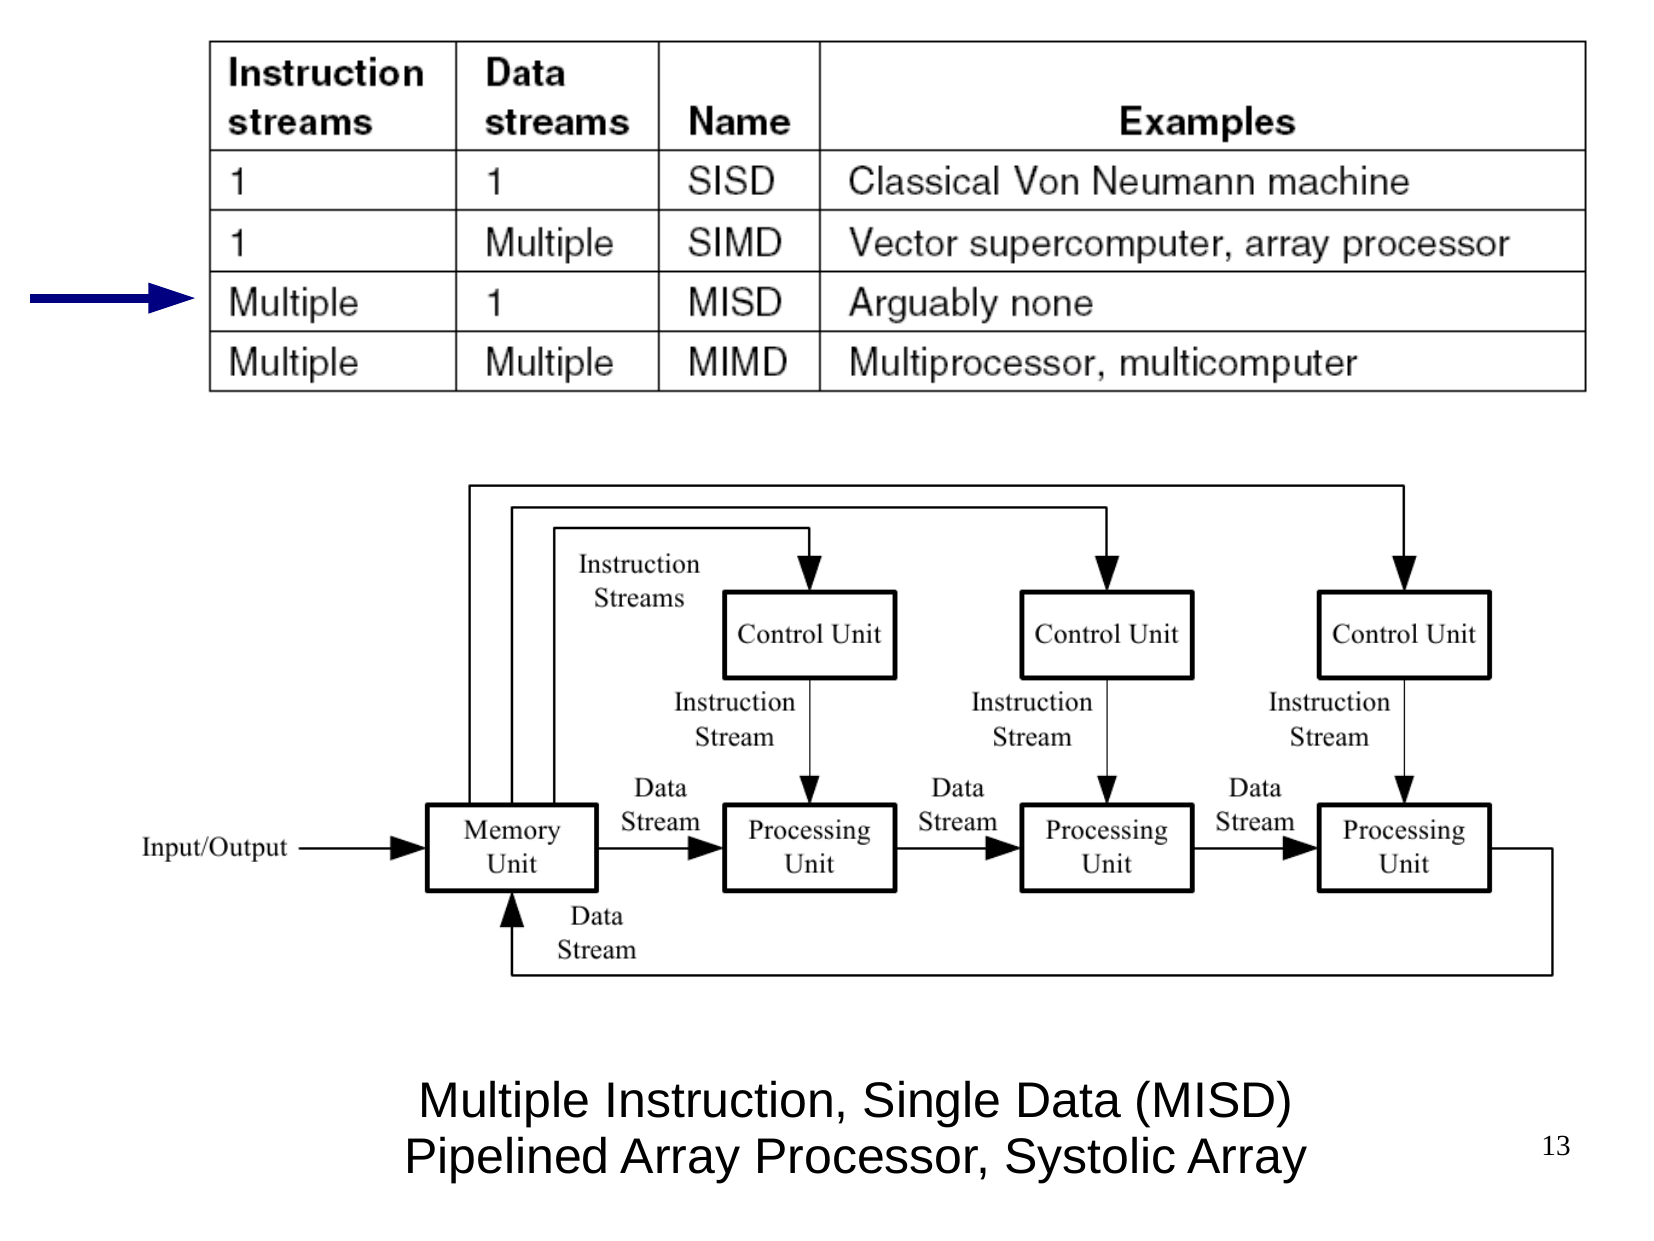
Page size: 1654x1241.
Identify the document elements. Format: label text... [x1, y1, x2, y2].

text_box Multiple Instruction, Single Data (MISD) Pipelined Array Processor, Systolic Array [390, 1065, 1322, 1193]
picture [195, 32, 1605, 406]
picture [135, 464, 1561, 984]
